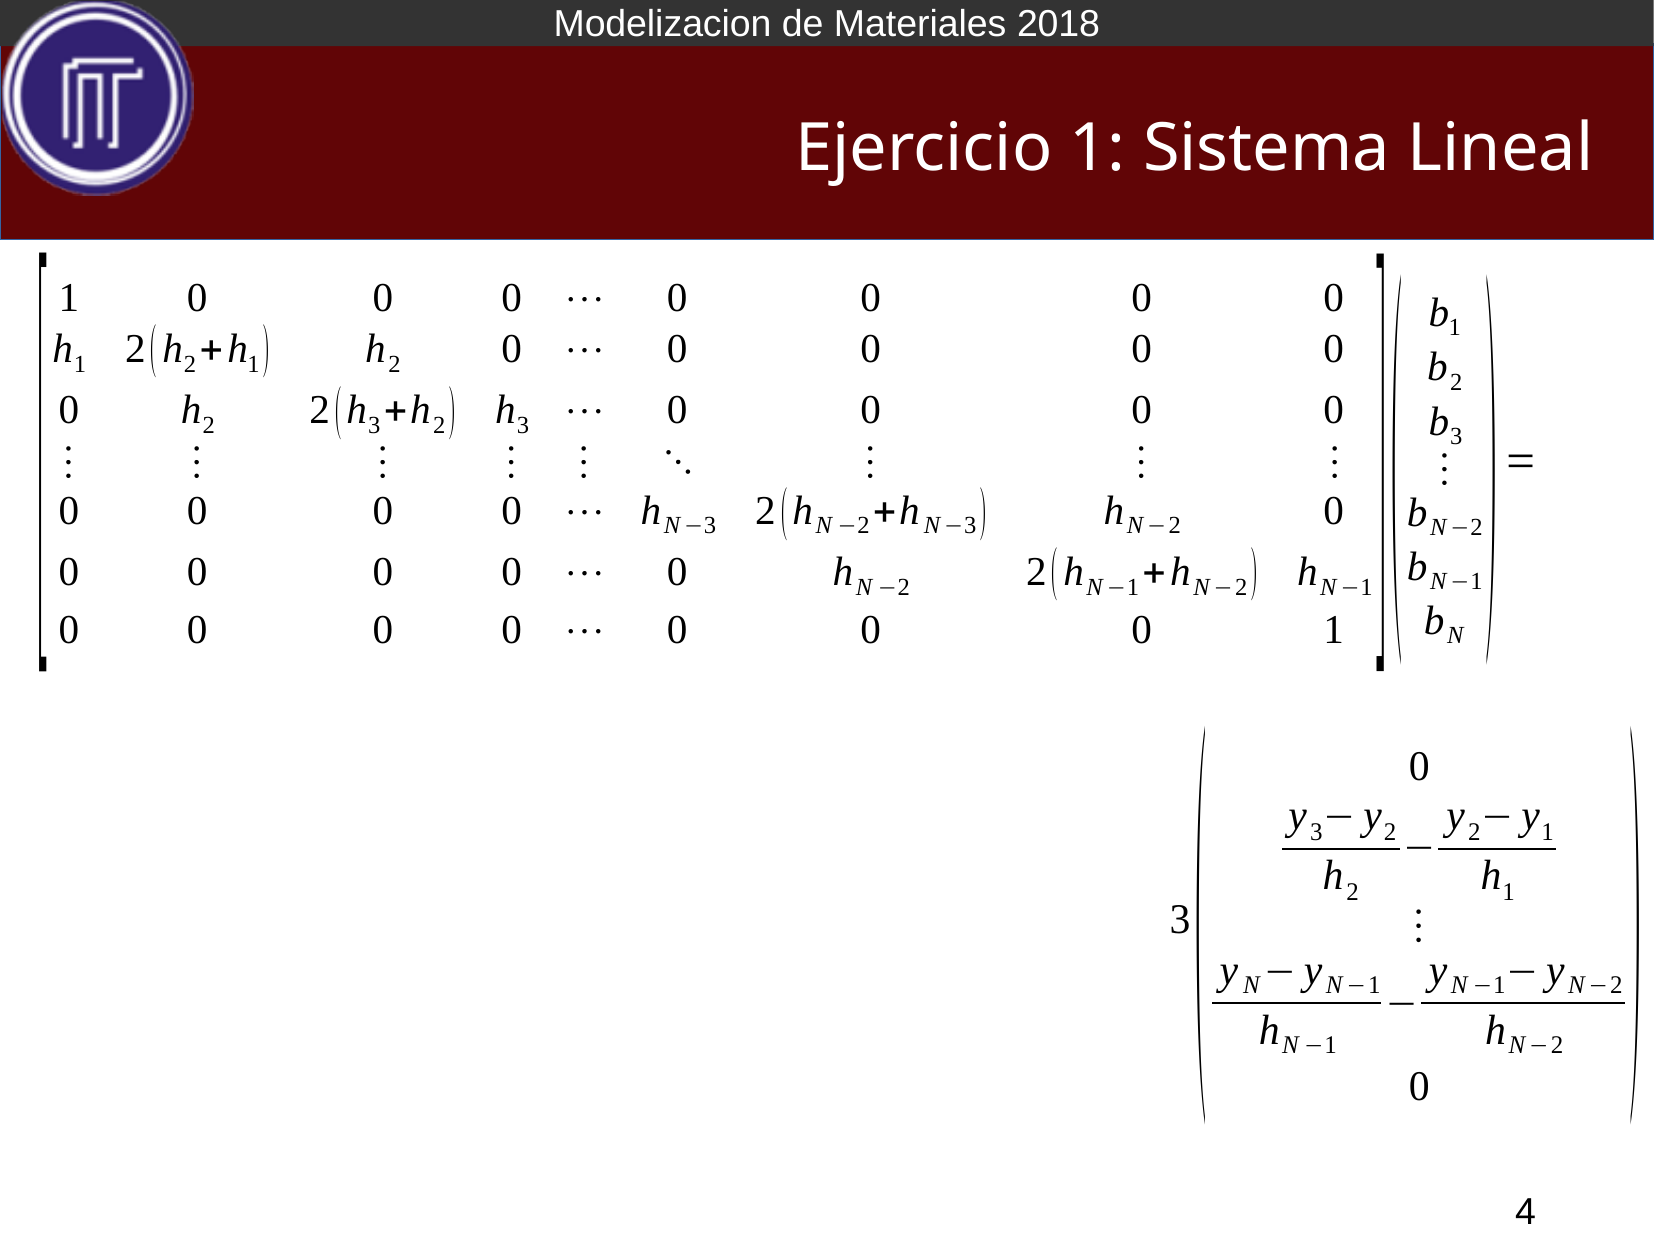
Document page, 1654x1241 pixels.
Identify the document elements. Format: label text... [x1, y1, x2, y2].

picture [0, 0, 194, 196]
title Ejercicio 1: Sistema Lineal [41, 70, 1654, 218]
chart [30, 250, 1544, 673]
text_box <number> [1500, 1183, 1654, 1241]
chart [1163, 724, 1649, 1128]
